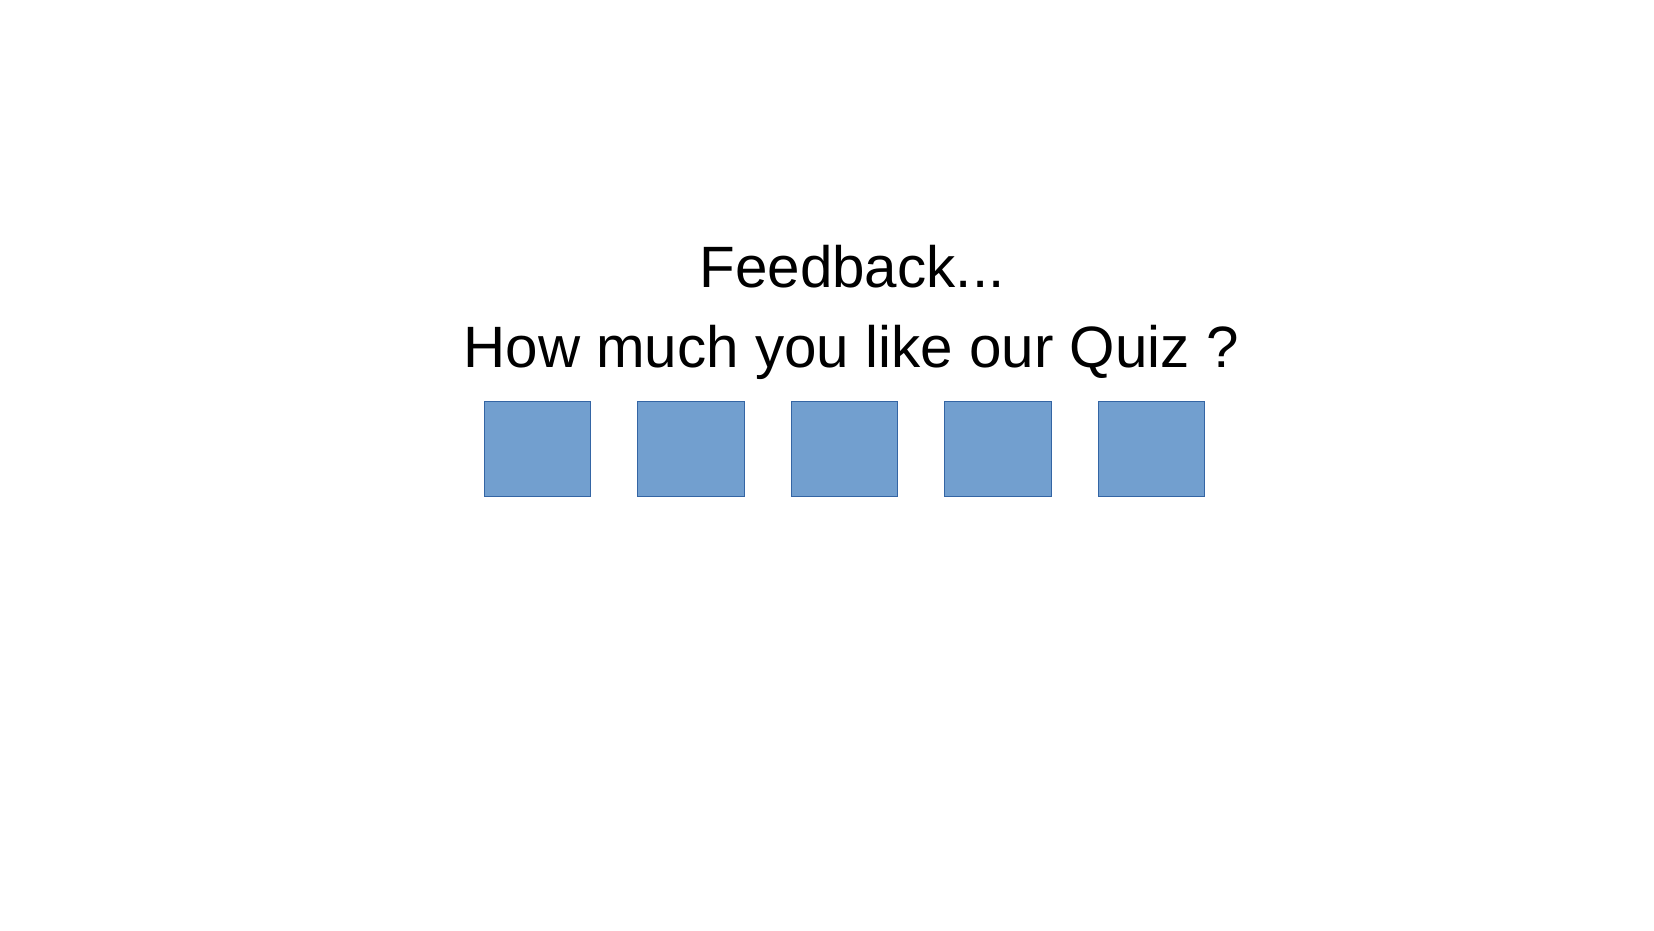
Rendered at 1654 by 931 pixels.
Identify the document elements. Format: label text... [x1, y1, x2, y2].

text_box How much you like our Quiz ? [448, 307, 1255, 387]
text_box [791, 401, 898, 497]
text_box [944, 401, 1052, 497]
text_box [484, 401, 591, 497]
text_box Feedback... [685, 227, 1020, 307]
text_box [637, 401, 745, 497]
text_box [1098, 401, 1205, 497]
